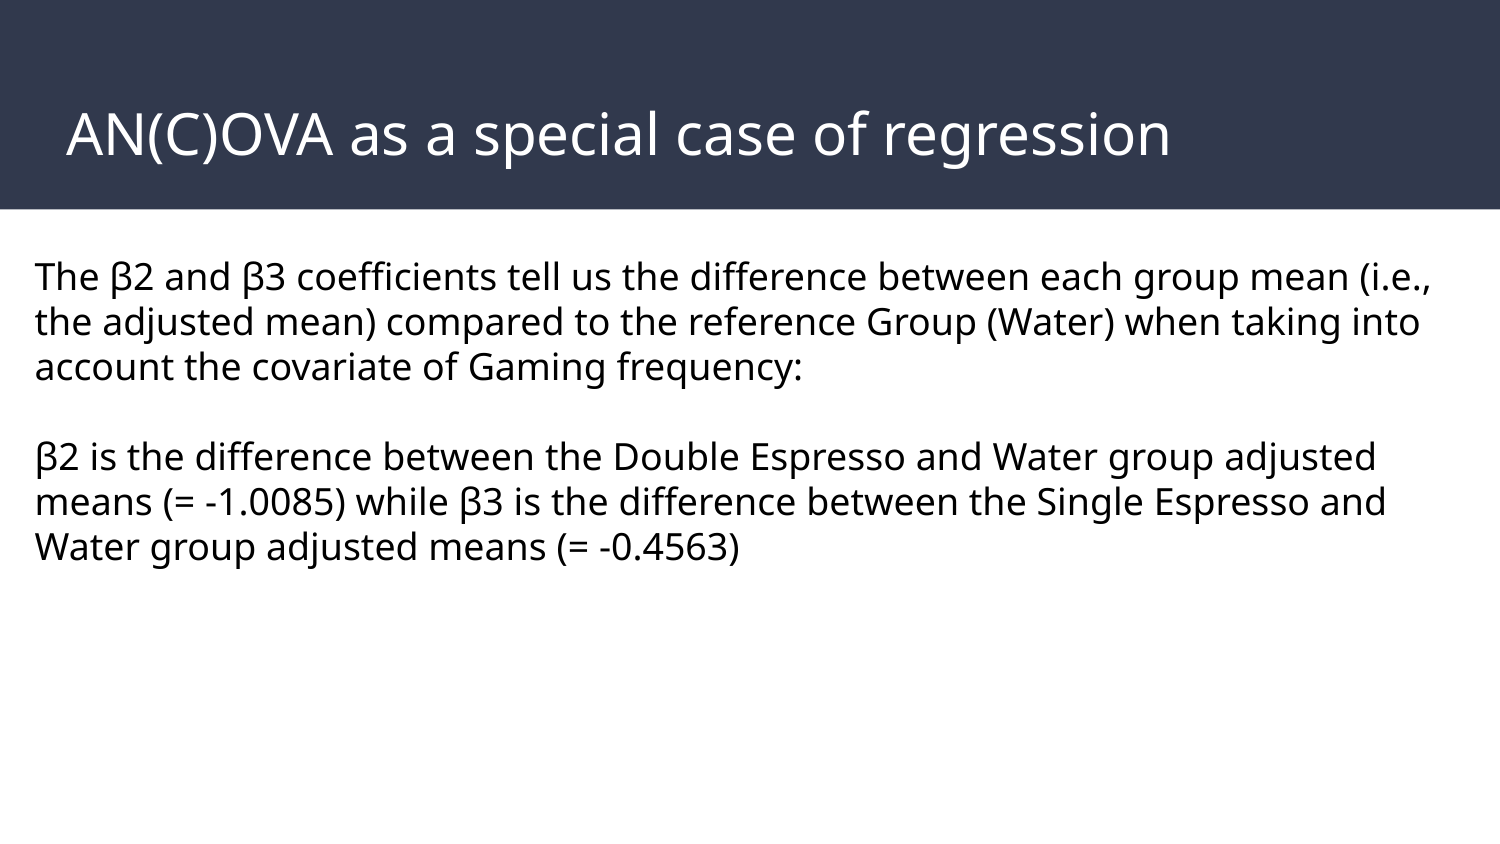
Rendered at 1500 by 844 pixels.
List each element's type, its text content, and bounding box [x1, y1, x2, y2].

title AN(C)OVA as a special case of regression [51, 82, 1449, 185]
text_box The β2 and β3 coefficients tell us the difference between each group mean (i.e., the adjusted mean) compared to the reference Group (Water) when taking into account the covariate of Gaming frequency: β2 is the difference between the Double Espresso and Water group adjusted means (= -1.0085) while β3 is the difference between the Single Espresso and Water group adjusted means (= -0.4563) [19, 237, 1475, 818]
